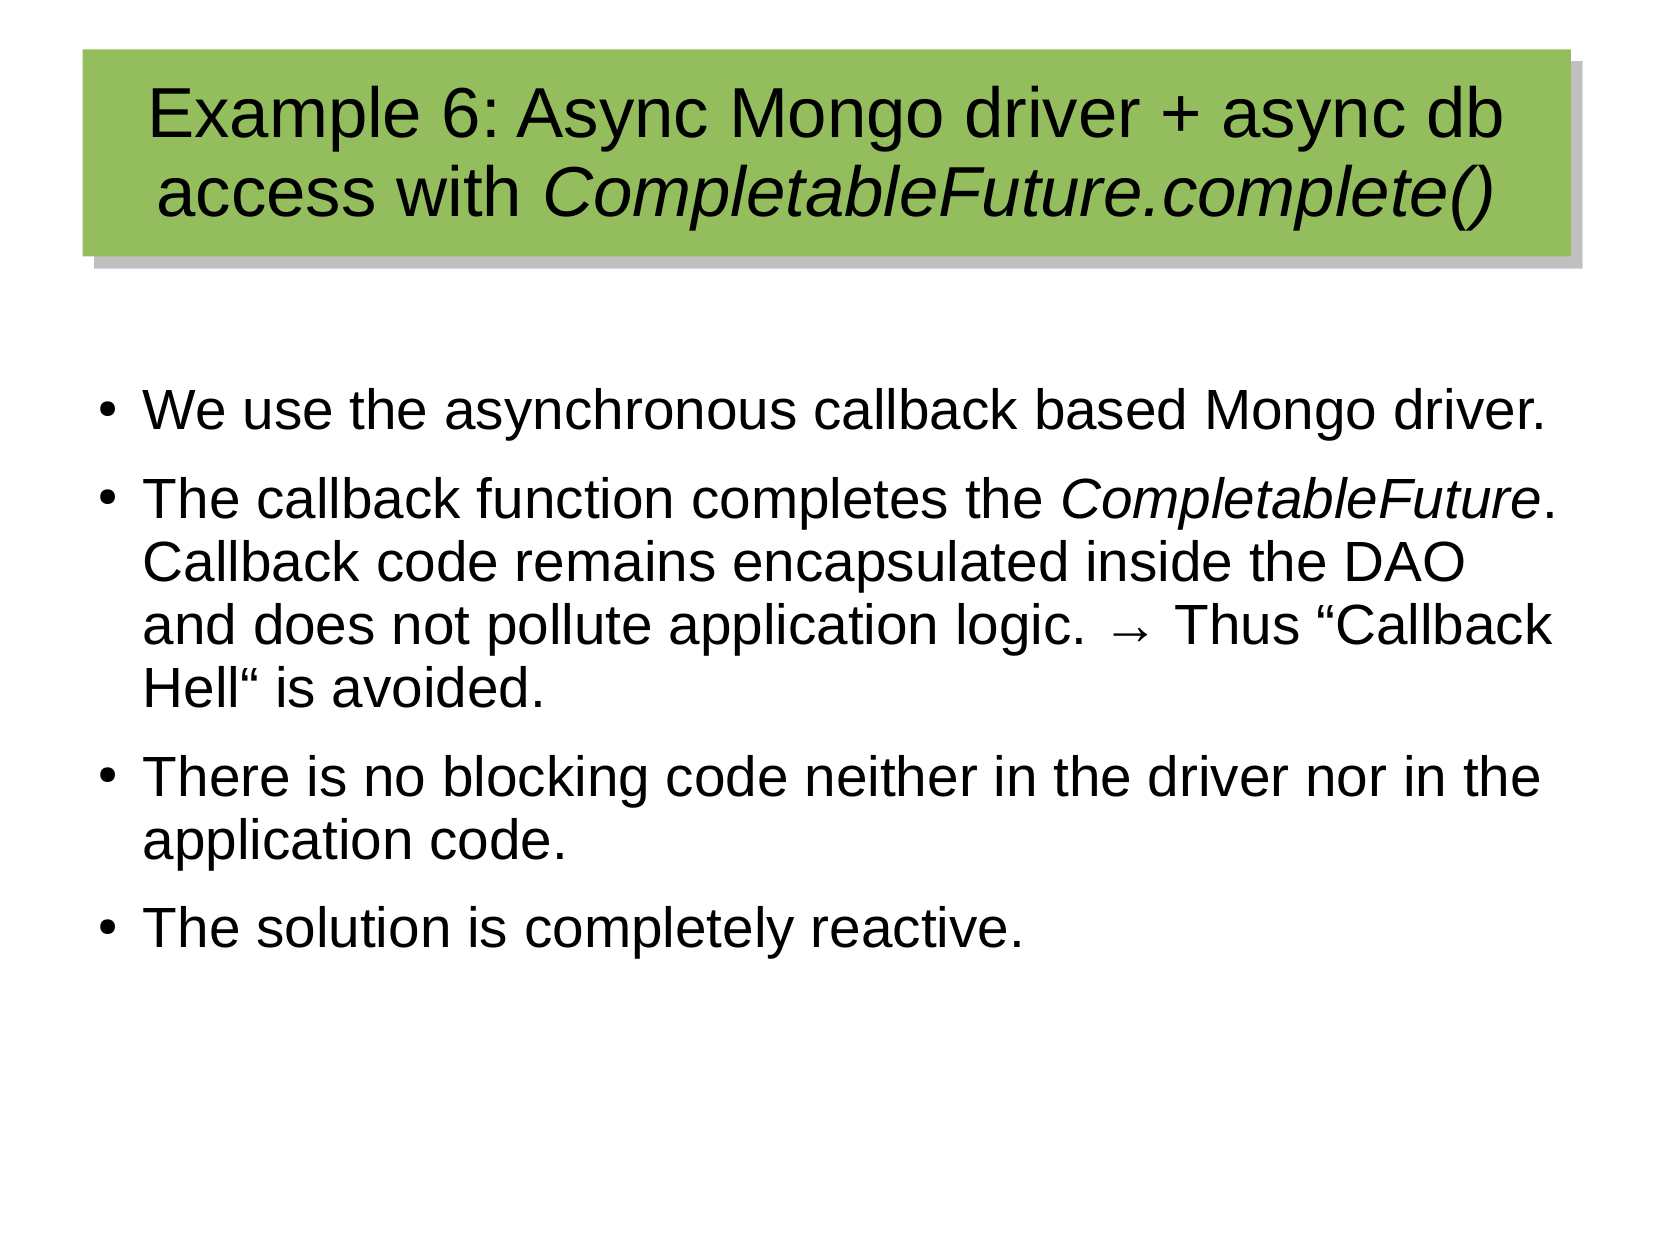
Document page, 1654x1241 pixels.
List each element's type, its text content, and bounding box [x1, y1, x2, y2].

list We use the asynchronous callback based Mongo driver. The callback function completes the CompletableFuture. Callback code remains encapsulated inside the DAO and does not pollute application logic. → Thus “Callback Hell“ is avoided. There is no blocking code neither in the driver nor in the application code. The solution is completely reactive. [82, 290, 1571, 1010]
title Example 6: Async Mongo driver + async db access with CompletableFuture.complete() [82, 49, 1571, 257]
